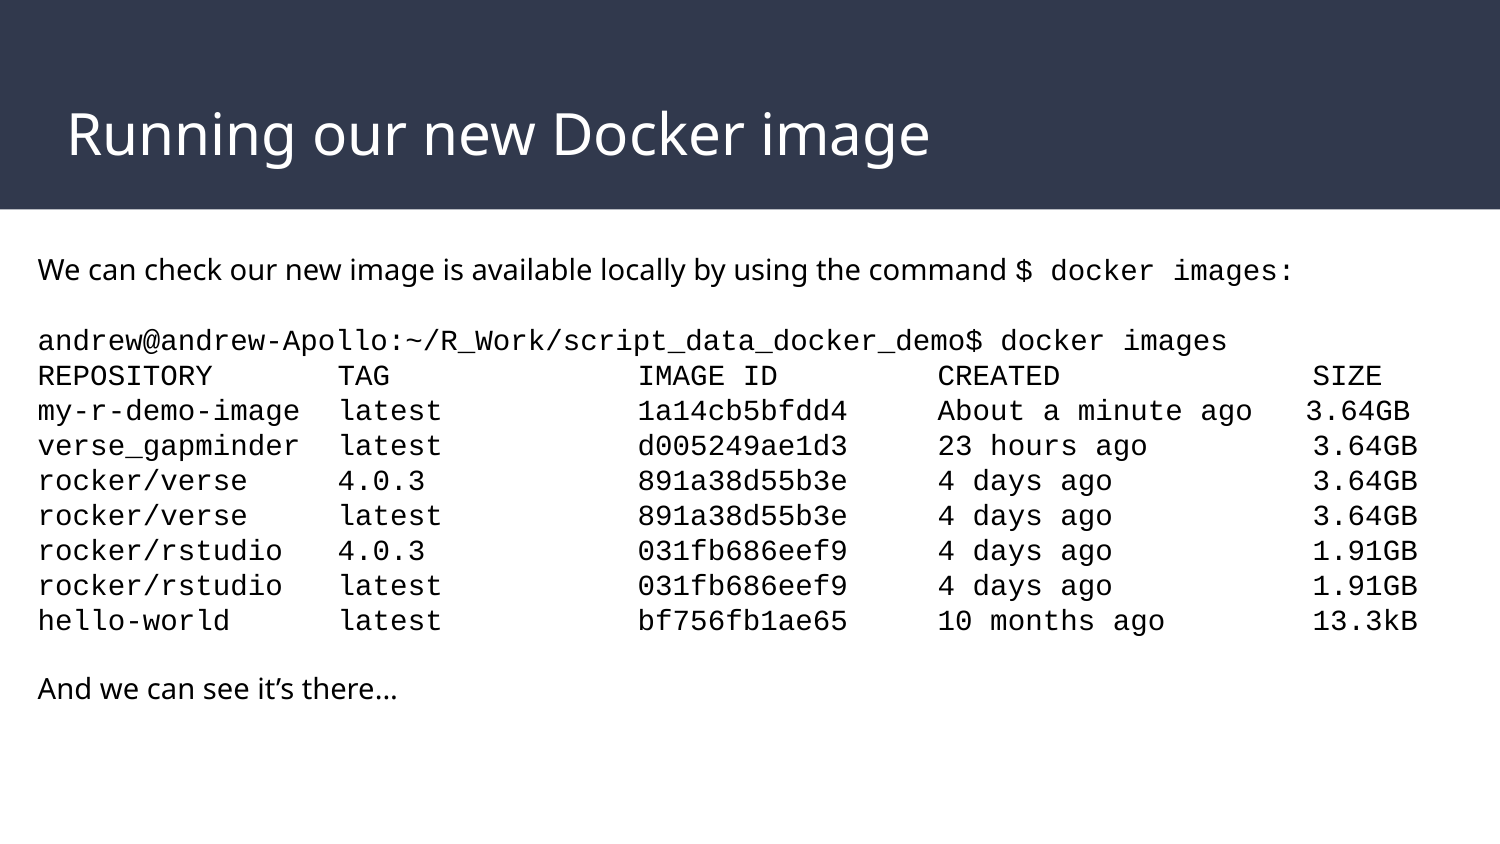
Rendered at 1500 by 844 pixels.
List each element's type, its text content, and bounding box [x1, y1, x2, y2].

title Running our new Docker image [51, 82, 1449, 185]
text_box We can check our new image is available locally by using the command $ docker images: andrew@andrew-Apollo:~/R_Work/script_data_docker_demo$ docker images REPOSITORY TAG IMAGE ID CREATED SIZE my-r-demo-image latest 1a14cb5bfdd4 About a minute ago 3.64GB verse_gapminder latest d005249ae1d3 23 hours ago 3.64GB rocker/verse 4.0.3 891a38d55b3e 4 days ago 3.64GB rocker/verse latest 891a38d55b3e 4 days ago 3.64GB rocker/rstudio 4.0.3 031fb686eef9 4 days ago 1.91GB rocker/rstudio latest 031fb686eef9 4 days ago 1.91GB hello-world latest bf756fb1ae65 10 months ago 13.3kB And we can see it’s there... [22, 236, 1484, 819]
